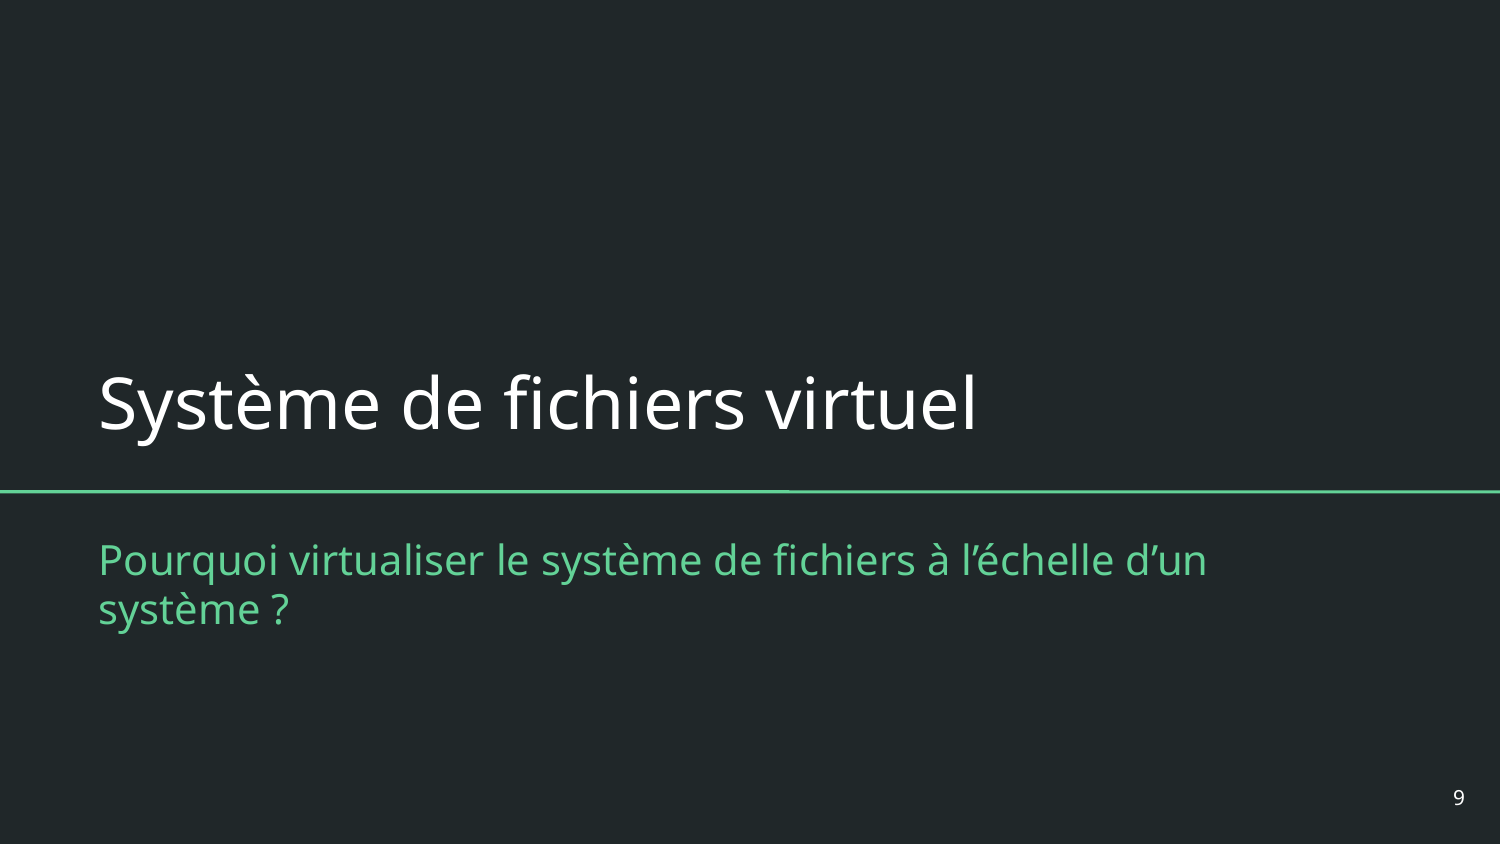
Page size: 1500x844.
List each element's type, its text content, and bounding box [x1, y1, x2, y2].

title Système de fichiers virtuel [83, 337, 1417, 466]
slide_number <numéro> [1389, 764, 1480, 830]
text_box Pourquoi virtualiser le système de fichiers à l’échelle d’un système ? [83, 518, 1418, 649]
